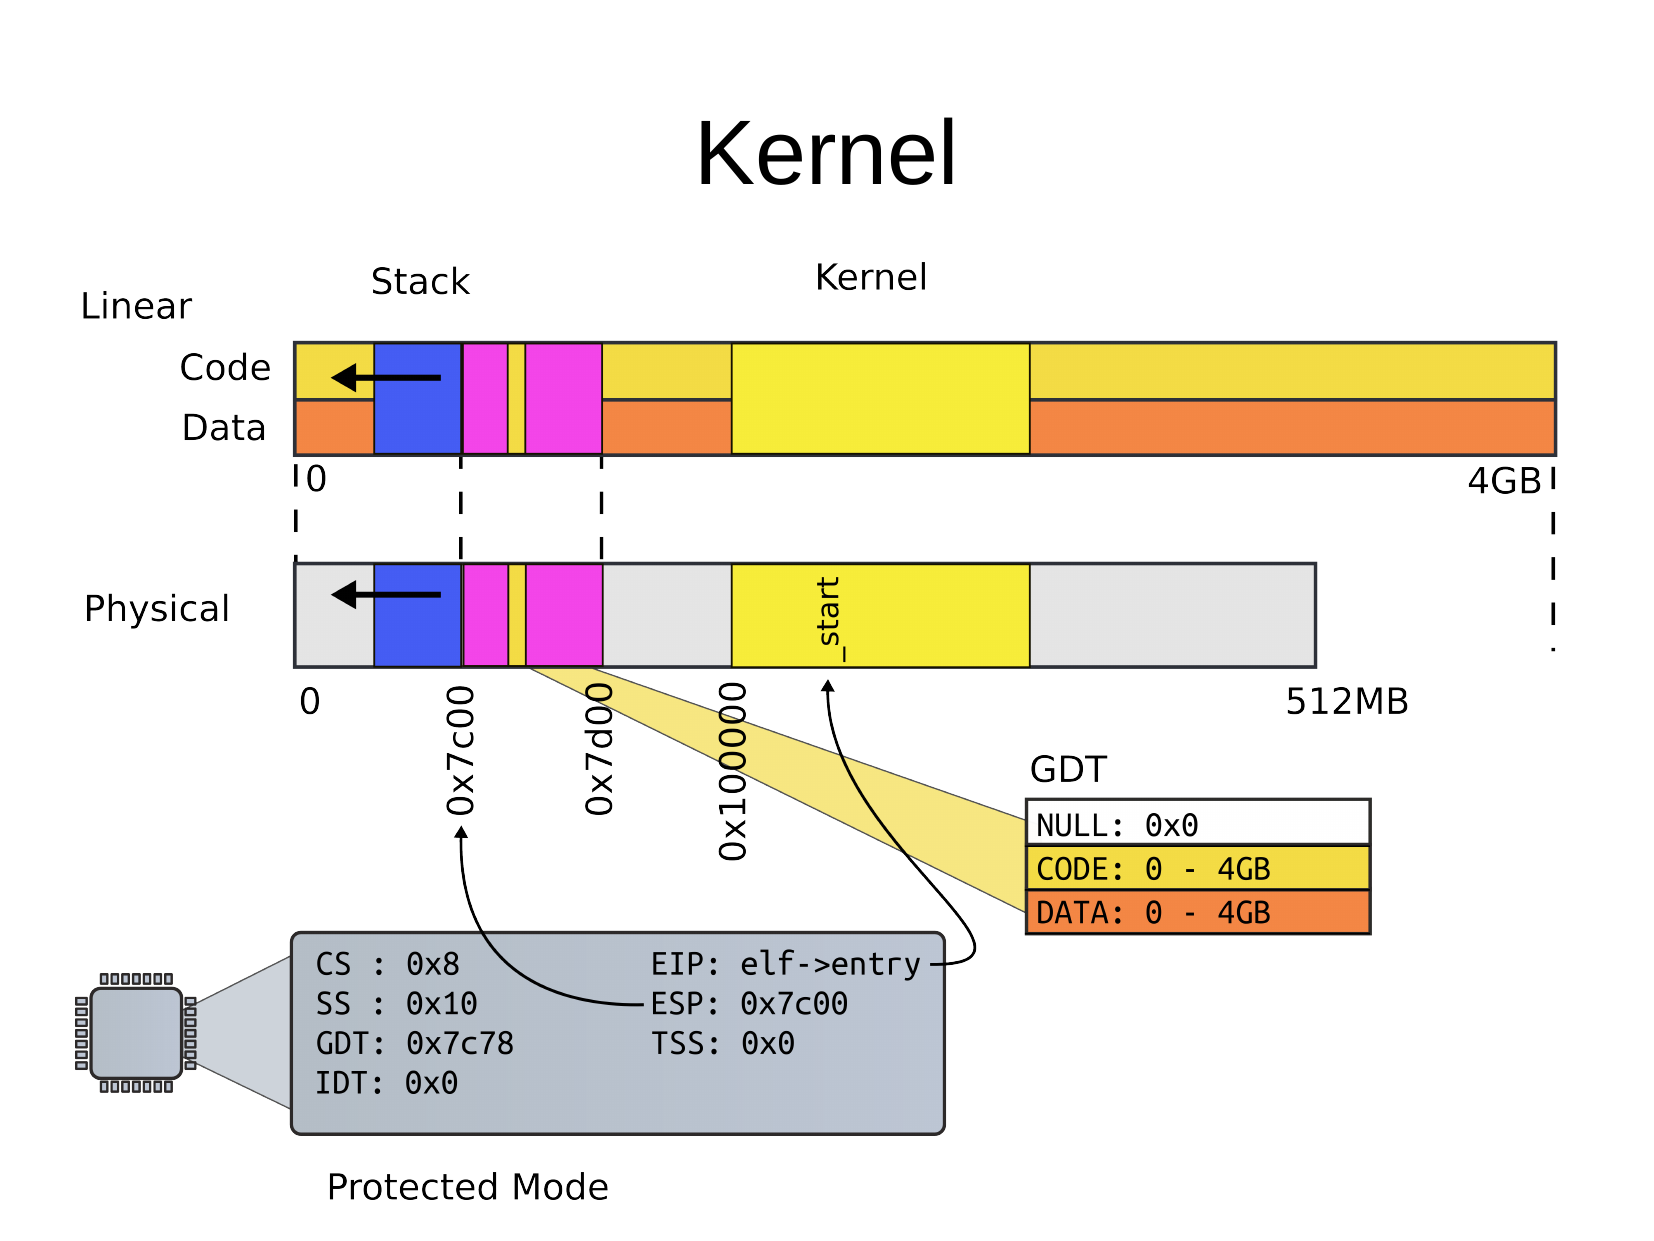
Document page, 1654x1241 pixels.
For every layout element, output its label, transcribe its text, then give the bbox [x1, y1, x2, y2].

picture [75, 262, 1558, 1200]
title Kernel [82, 49, 1571, 257]
